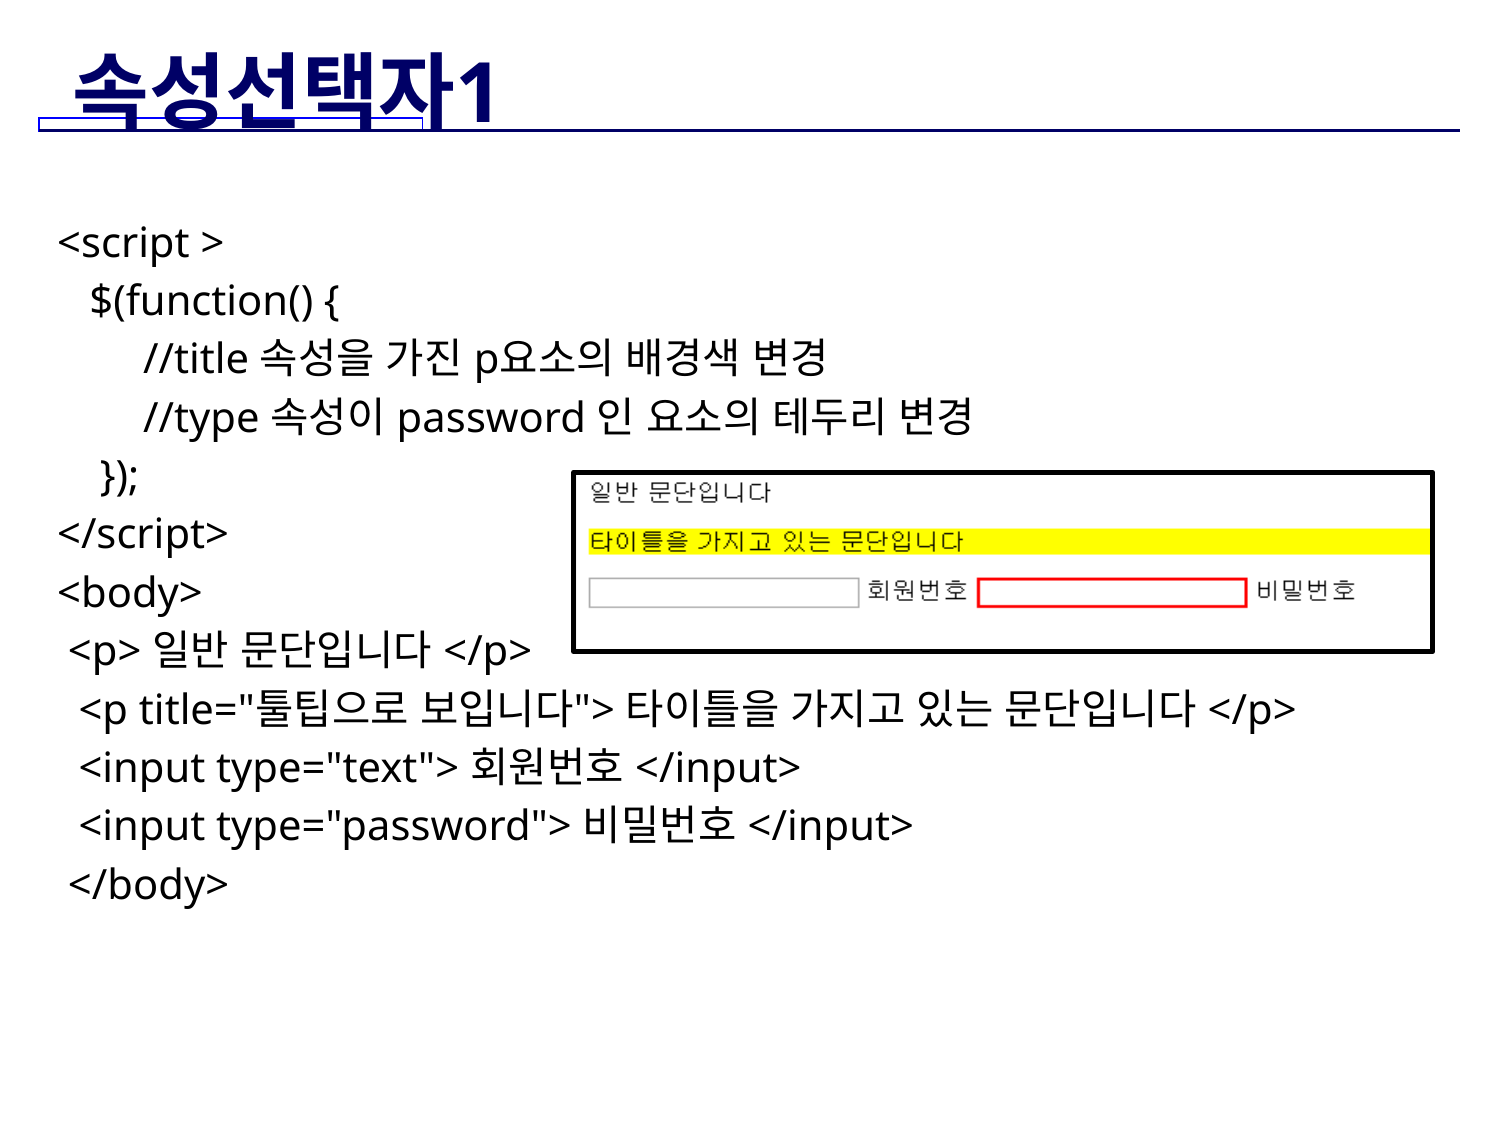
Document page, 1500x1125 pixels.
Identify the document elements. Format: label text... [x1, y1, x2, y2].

list <script > $(function() { //title 속성을 가진 p요소의 배경색 변경 //type 속성이 password 인 요소의 테두리 변경 }); </script> <body> <p> 일반 문단입니다 </p> <p title="툴팁으로 보입니다"> 타이틀을 가지고 있는 문단입니다 </p> <input type="text"> 회원번호 </input> <input type="password"> 비밀번호 </input> </body> [42, 208, 1460, 1043]
picture [575, 474, 1431, 650]
title 속성선택자1 [58, 31, 1077, 110]
